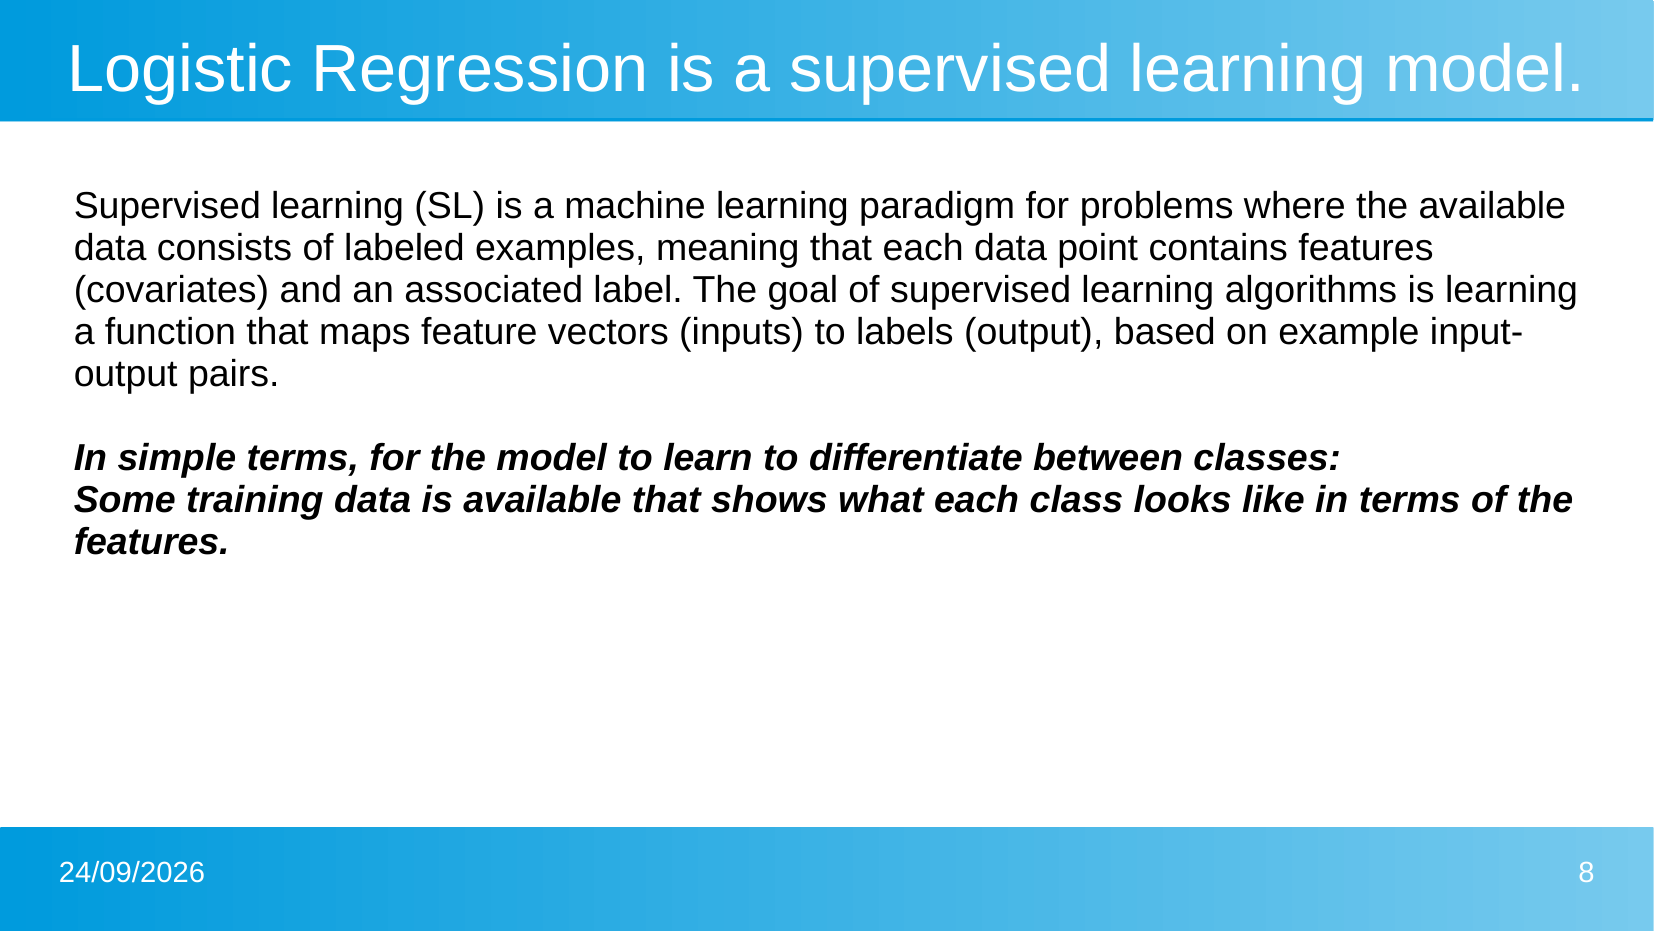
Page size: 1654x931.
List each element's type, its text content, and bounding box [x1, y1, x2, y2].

text_box Supervised learning (SL) is a machine learning paradigm for problems where the available data consists of labeled examples, meaning that each data point contains features (covariates) and an associated label. The goal of supervised learning algorithms is learning a function that maps feature vectors (inputs) to labels (output), based on example input-output pairs. In simple terms, for the model to learn to differentiate between classes: Some training data is available that shows what each class looks like in terms of the features. [59, 177, 1625, 570]
title Logistic Regression is a supervised learning model. [59, 29, 1595, 108]
